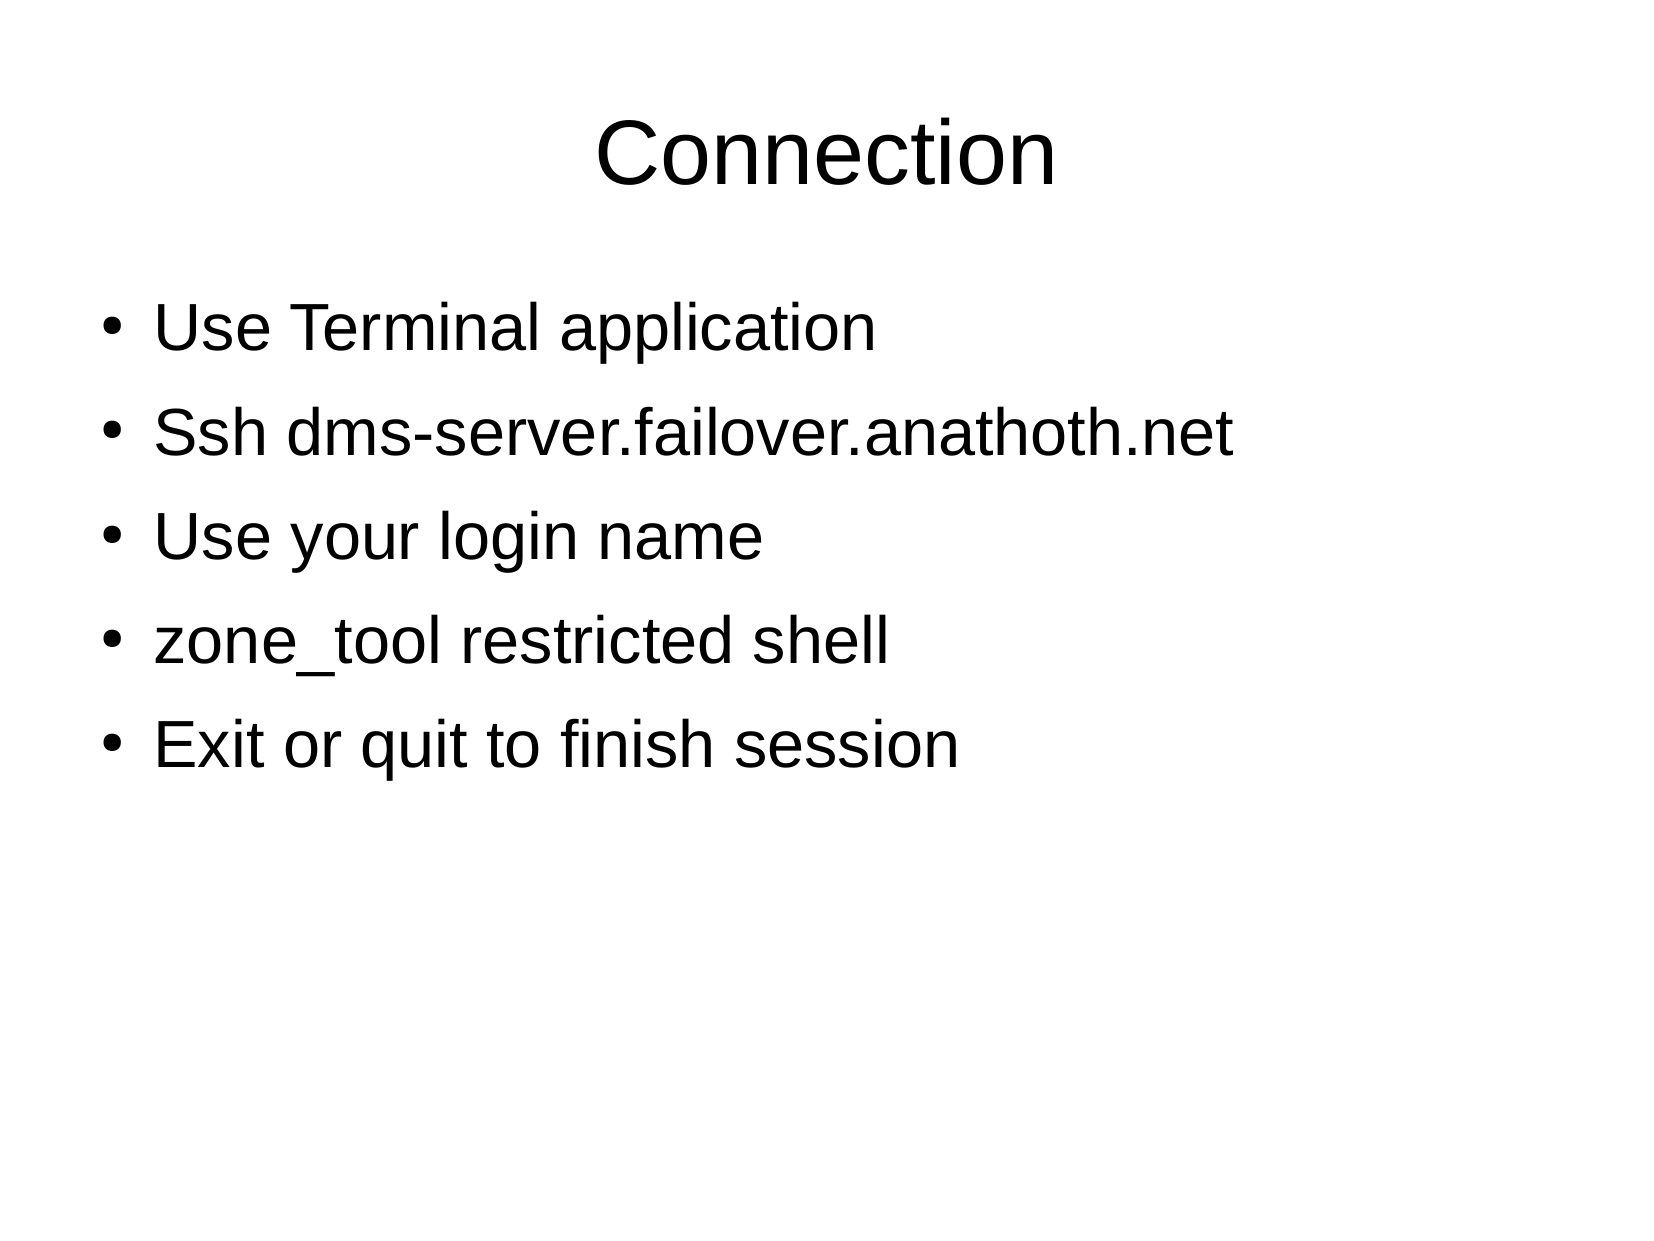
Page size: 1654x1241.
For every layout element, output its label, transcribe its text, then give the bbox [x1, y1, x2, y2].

list Use Terminal application Ssh dms-server.failover.anathoth.net Use your login name zone_tool restricted shell Exit or quit to finish session [82, 290, 1538, 1010]
title Connection [82, 49, 1571, 257]
